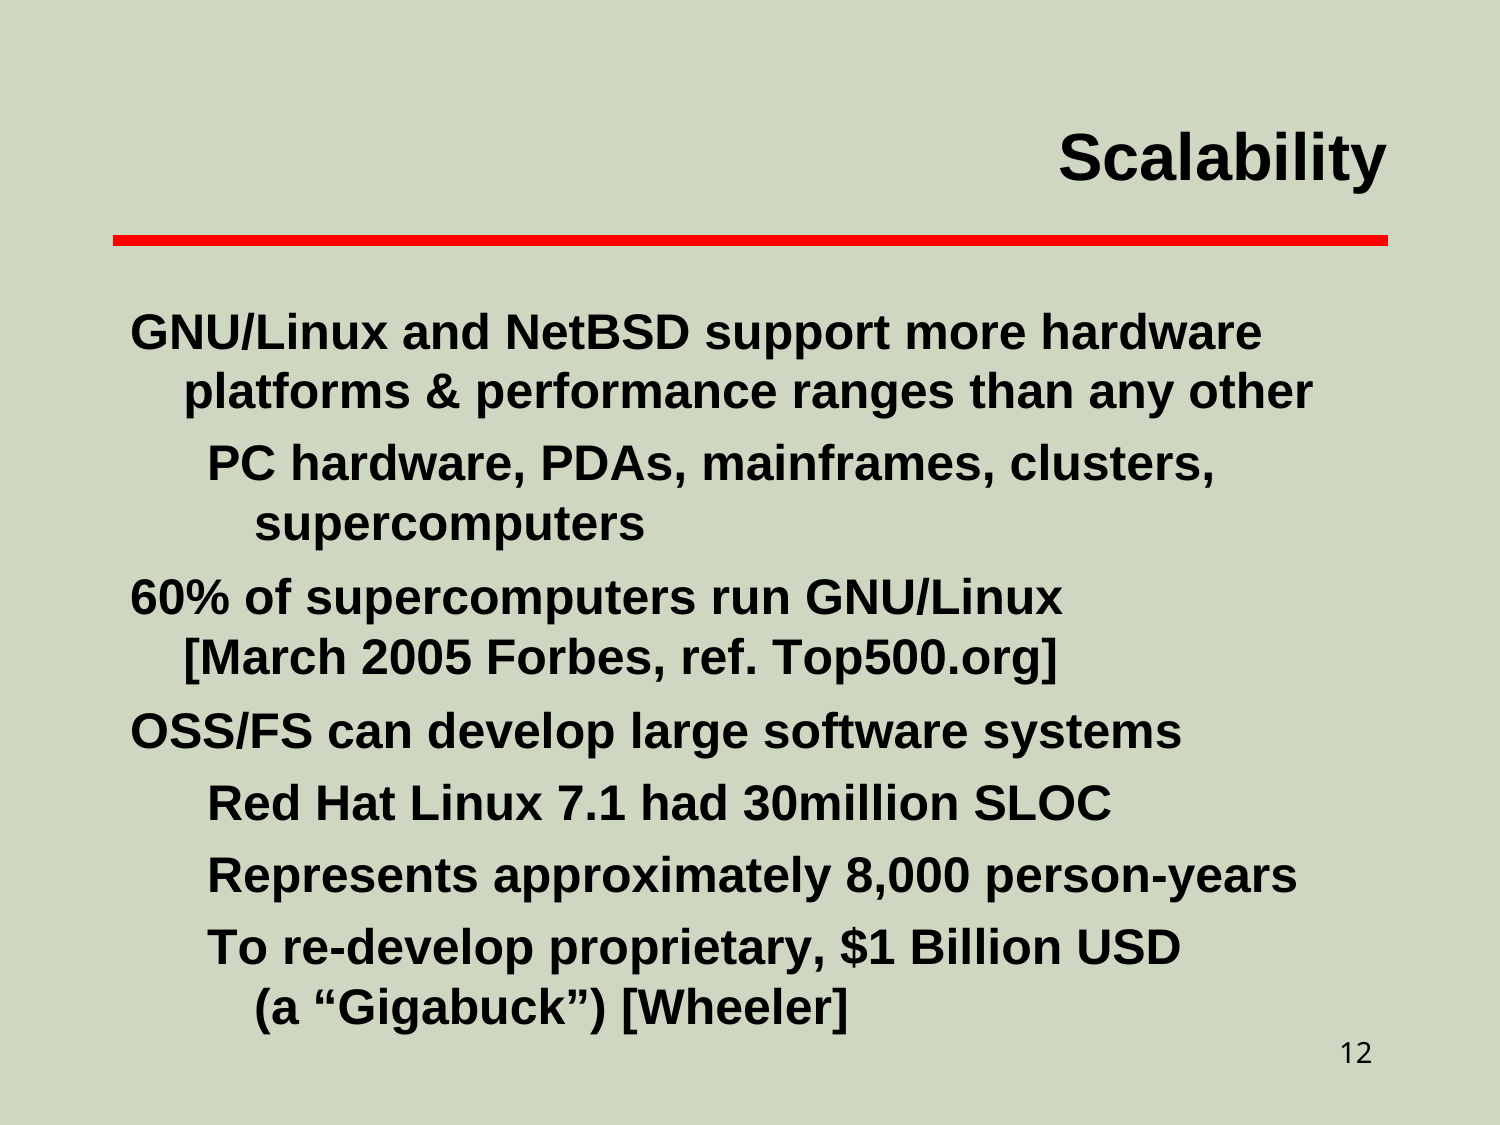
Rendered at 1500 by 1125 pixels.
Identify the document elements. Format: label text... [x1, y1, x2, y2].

title Scalability [337, 85, 1388, 224]
list GNU/Linux and NetBSD support more hardware platforms & performance ranges than any other PC hardware, PDAs, mainframes, clusters, supercomputers 60% of supercomputers run GNU/Linux [March 2005 Forbes, ref. Top500.org] OSS/FS can develop large software systems Red Hat Linux 7.1 had 30million SLOC Represents approximately 8,000 person-years To re-develop proprietary, $1 Billion USD (a “Gigabuck”) [Wheeler] [112, 299, 1388, 1046]
